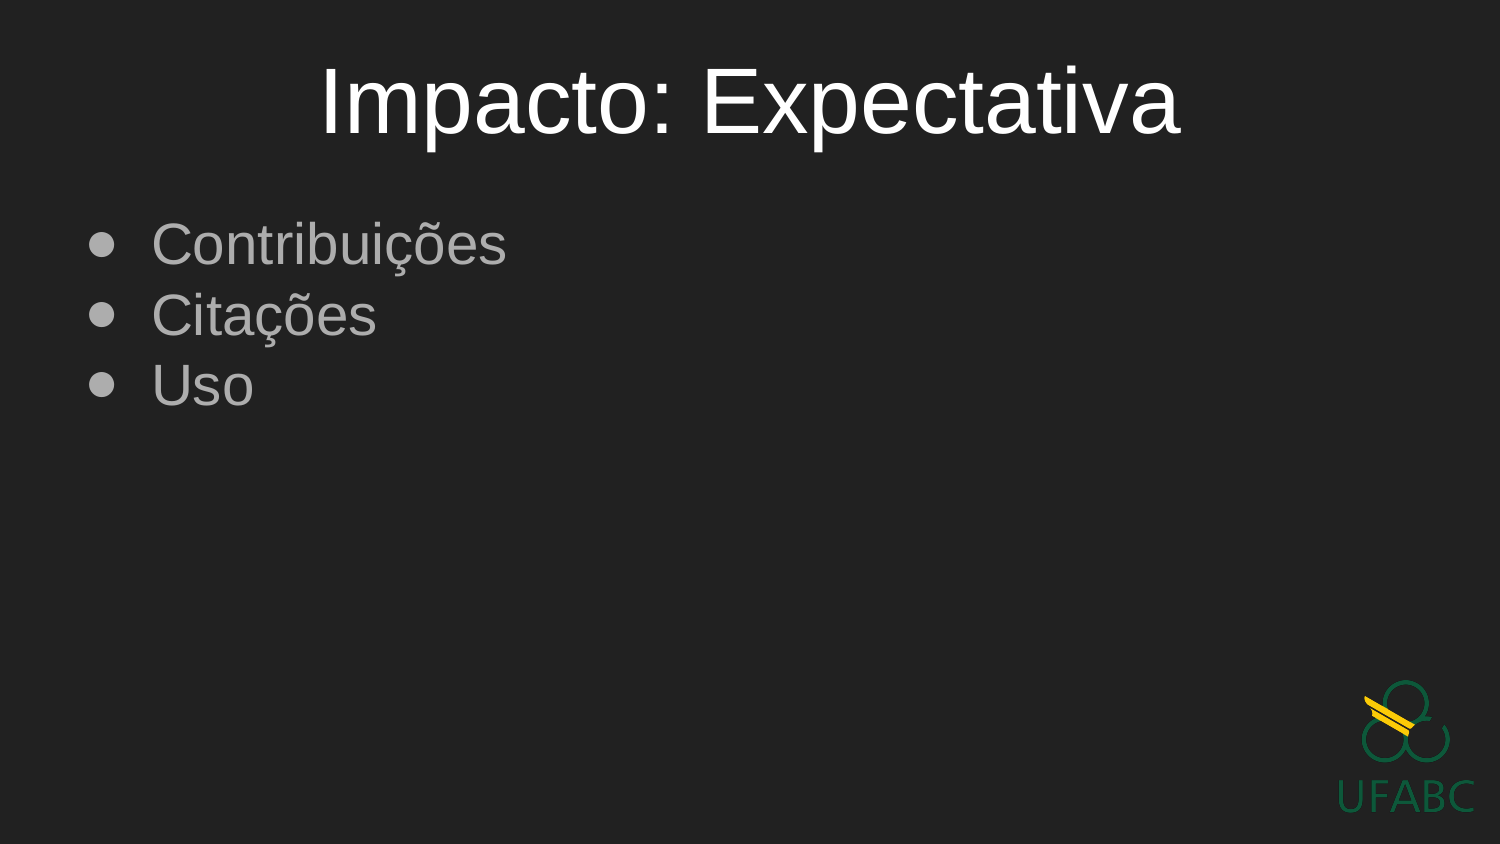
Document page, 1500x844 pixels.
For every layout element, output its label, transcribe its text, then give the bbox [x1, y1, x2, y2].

picture [1335, 680, 1475, 823]
title Impacto: Expectativa [51, 24, 1449, 168]
subtitle Contribuições Citações Uso [60, 191, 1439, 460]
